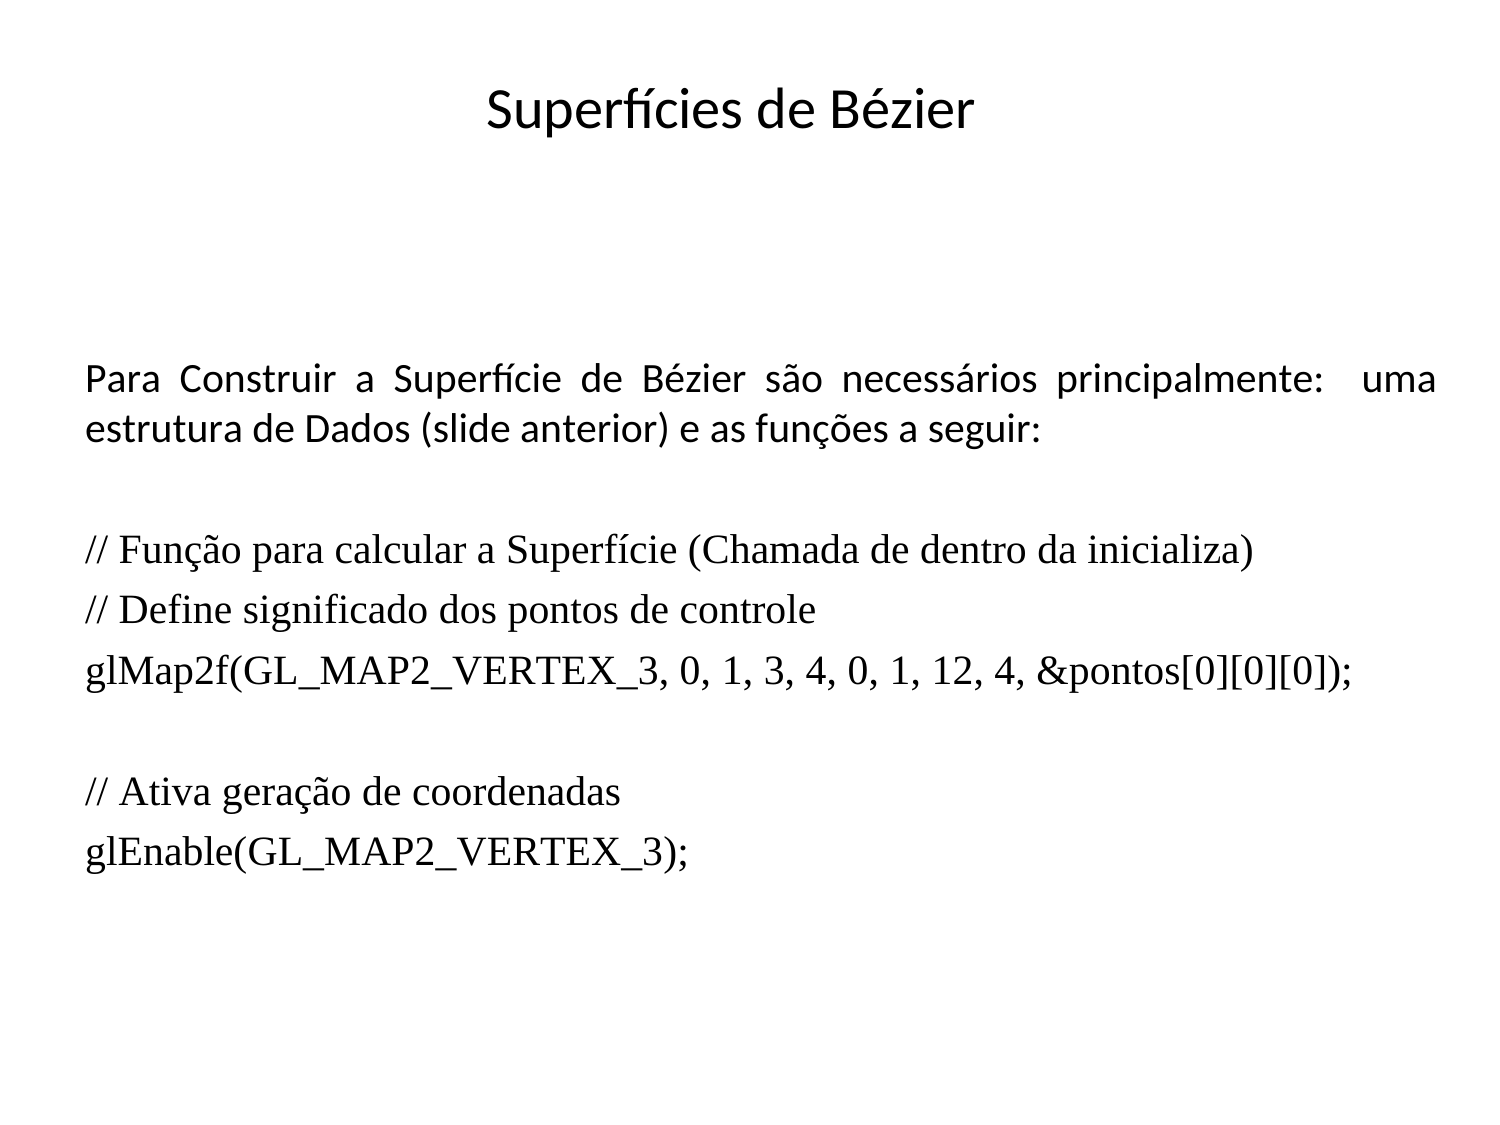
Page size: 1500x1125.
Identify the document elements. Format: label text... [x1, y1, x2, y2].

text_box Para Construir a Superfície de Bézier são necessários principalmente: uma estrutura de Dados (slide anterior) e as funções a seguir: // Função para calcular a Superfície (Chamada de dentro da inicializa) // Define significado dos pontos de controle glMap2f(GL_MAP2_VERTEX_3, 0, 1, 3, 4, 0, 1, 12, 4, &pontos[0][0][0]); // Ativa geração de coordenadas glEnable(GL_MAP2_VERTEX_3); [70, 222, 1454, 1067]
title Superfícies de Bézier [93, 46, 1369, 165]
